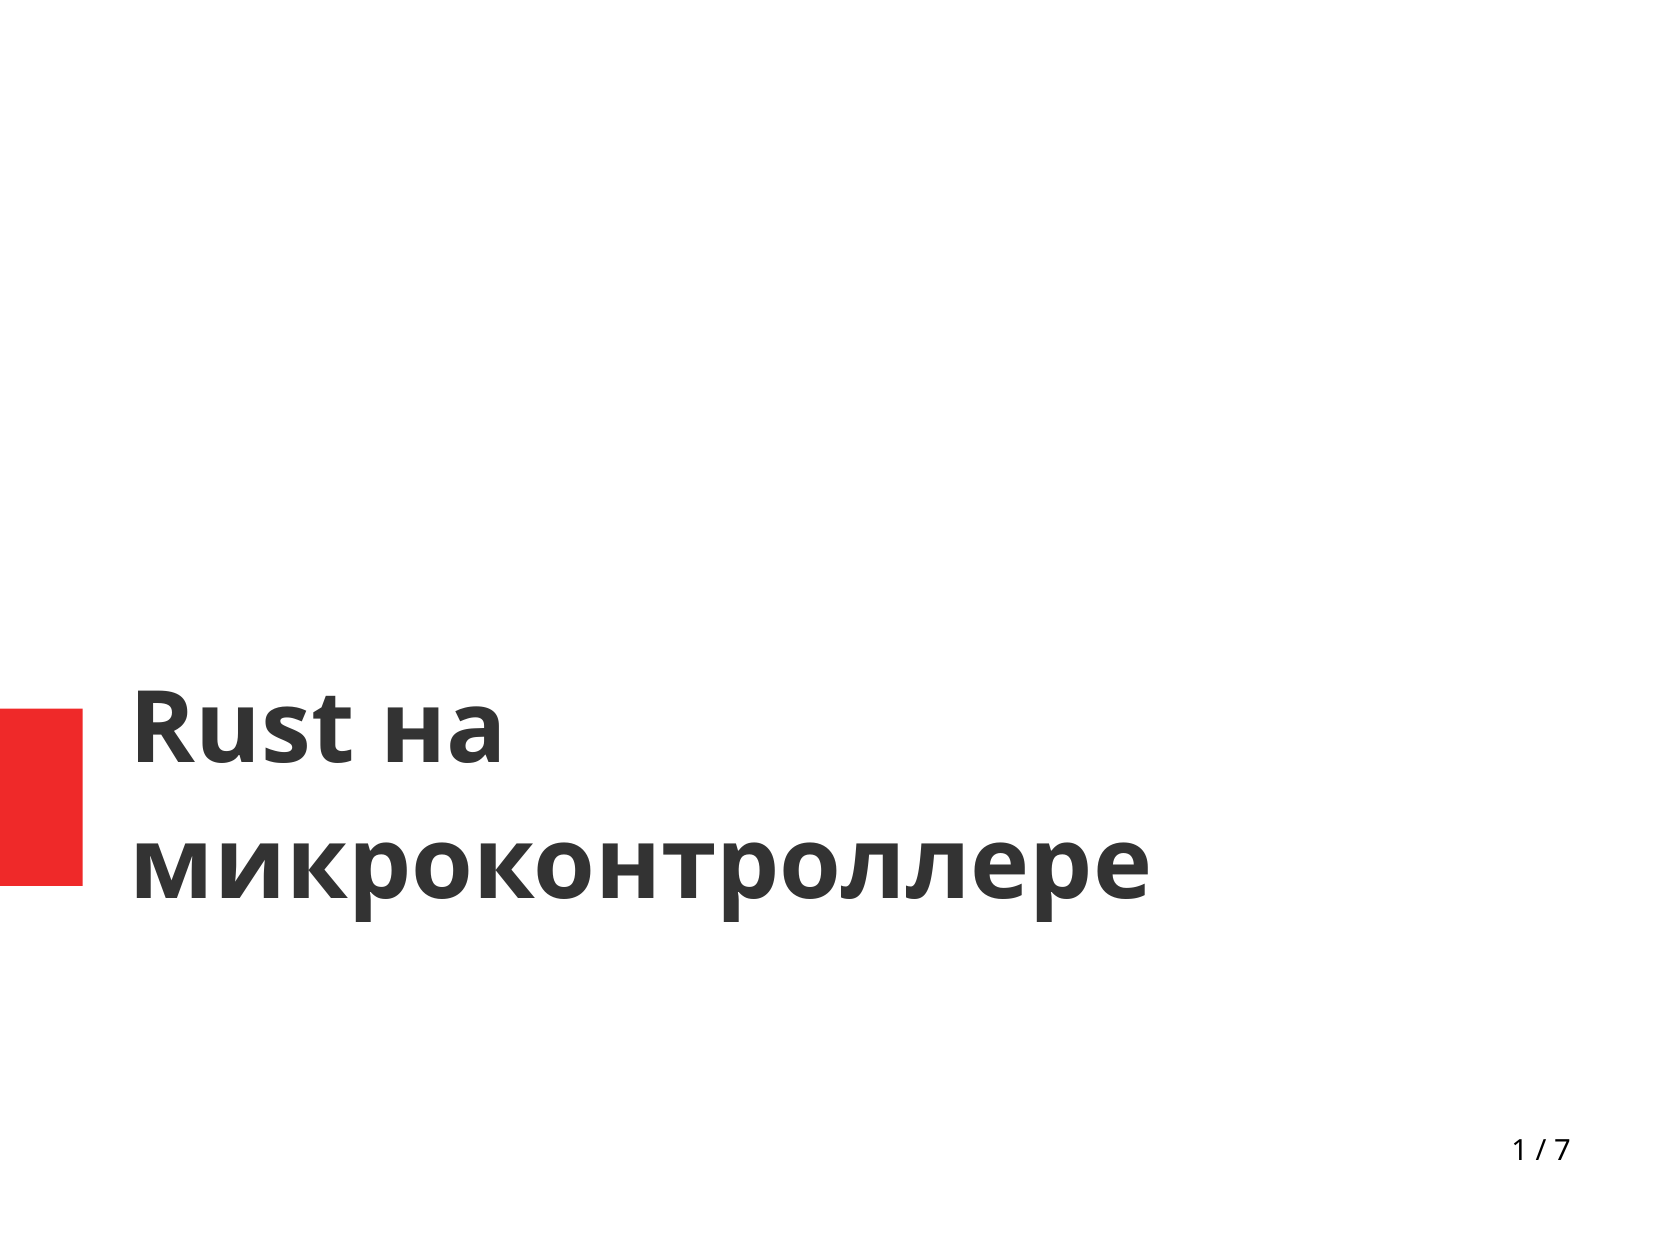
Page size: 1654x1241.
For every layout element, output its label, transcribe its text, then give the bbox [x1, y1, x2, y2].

title Rust на микроконтроллере [129, 655, 1536, 928]
